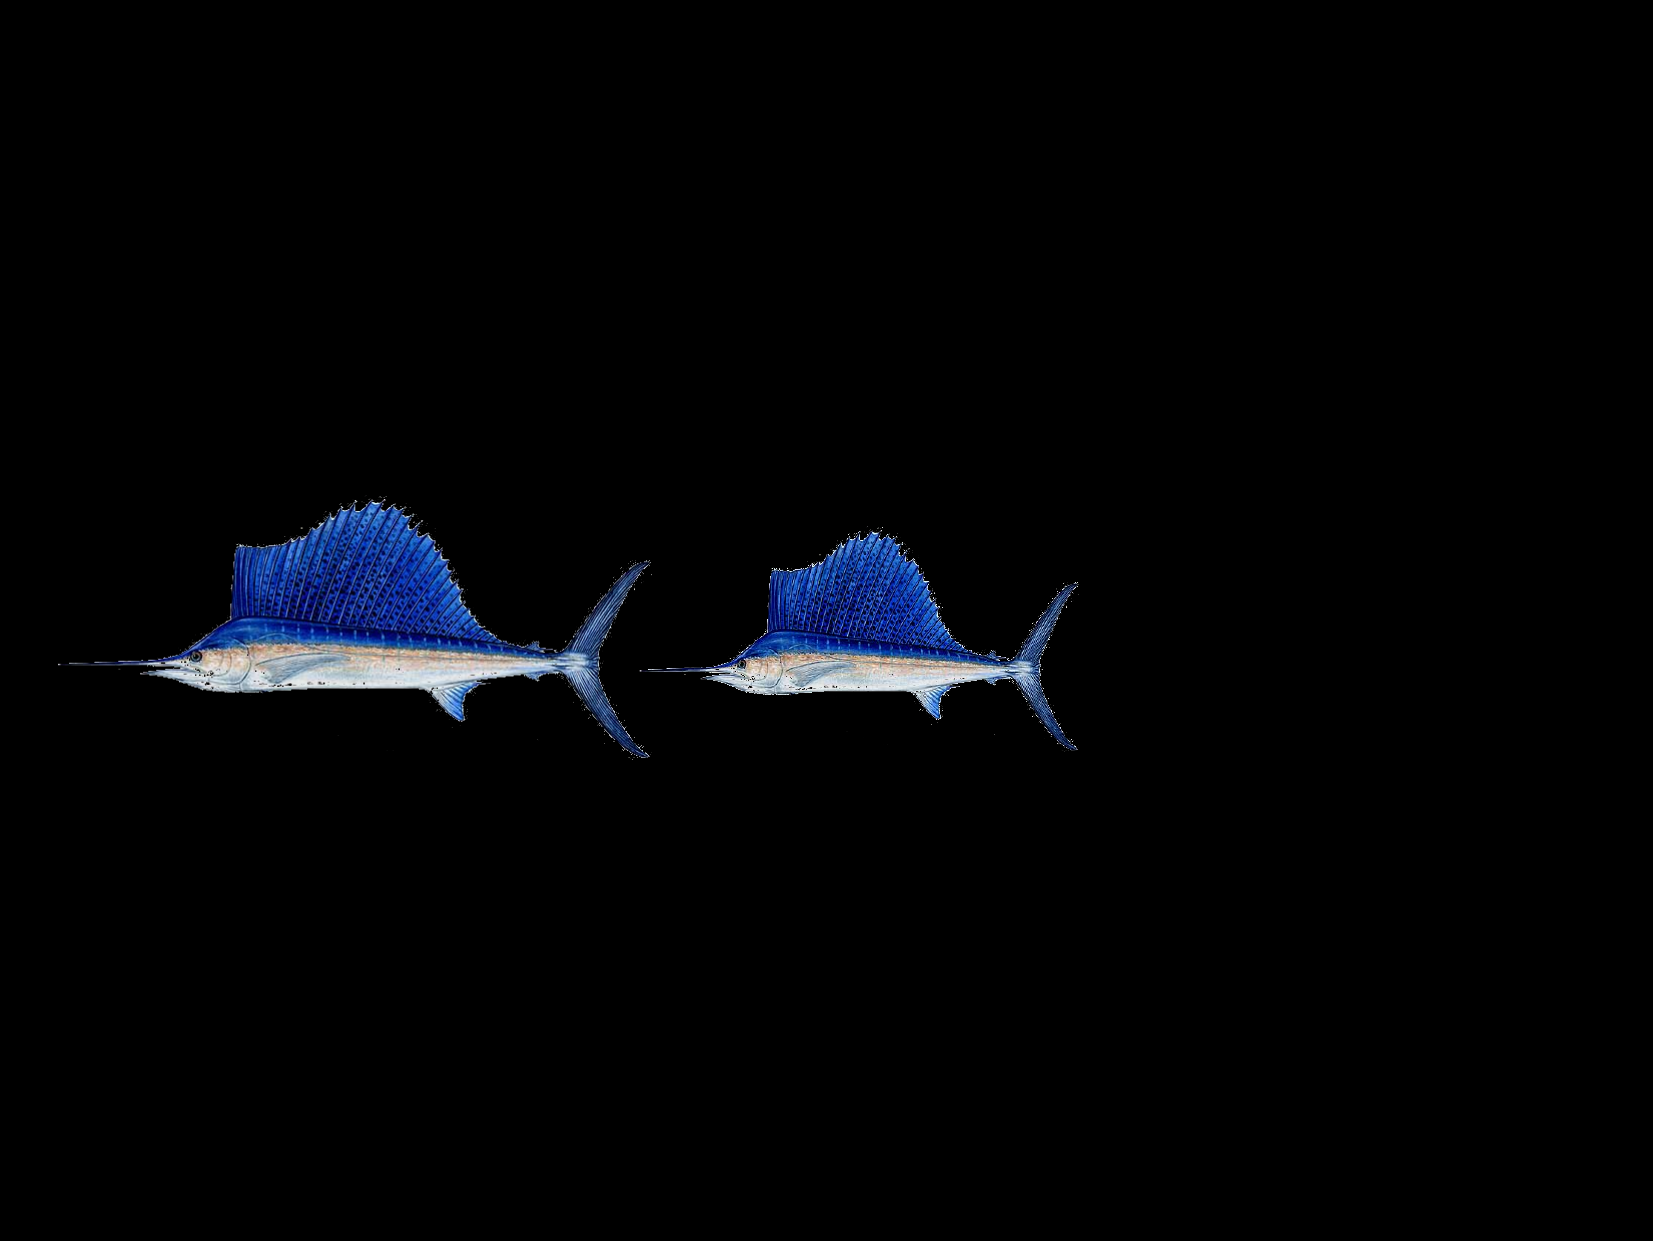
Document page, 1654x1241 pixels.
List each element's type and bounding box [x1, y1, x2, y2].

picture [51, 495, 1079, 780]
